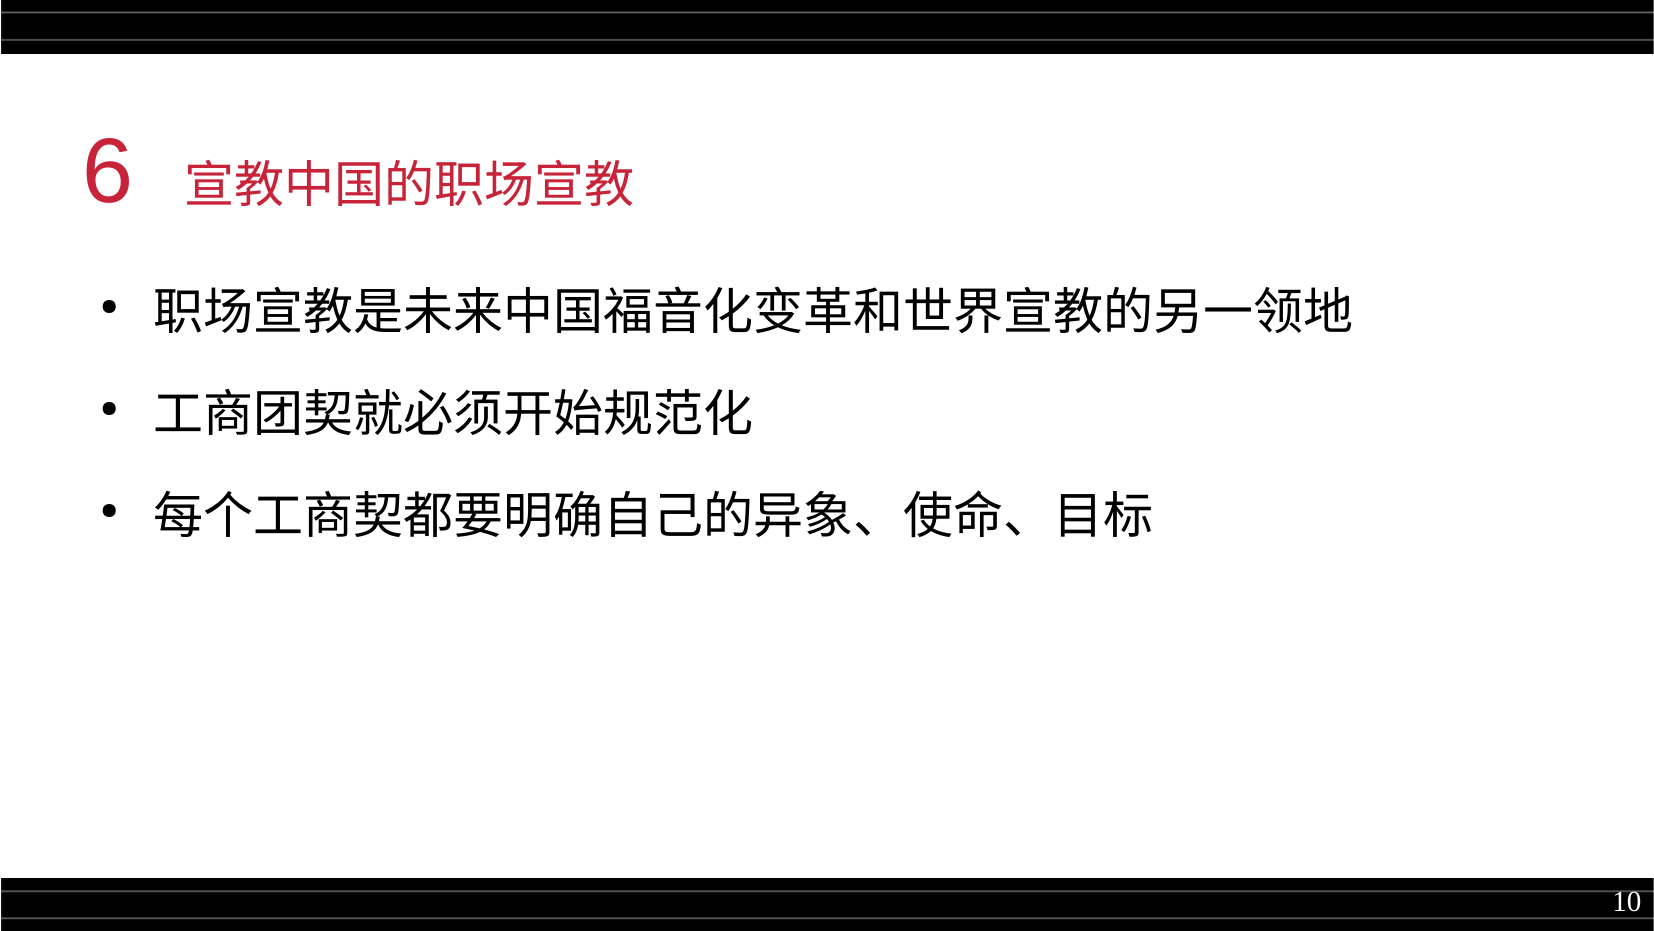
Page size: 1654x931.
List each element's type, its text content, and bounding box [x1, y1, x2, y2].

list 职场宣教是未来中国福音化变革和世界宣教的另一领地 工商团契就必须开始规范化 每个工商契都要明确自己的异象、使命、目标 [82, 271, 1571, 851]
picture [1, 878, 1654, 931]
title 6 宣教中国的职场宣教 [82, 92, 1571, 249]
picture [1, 0, 1654, 54]
